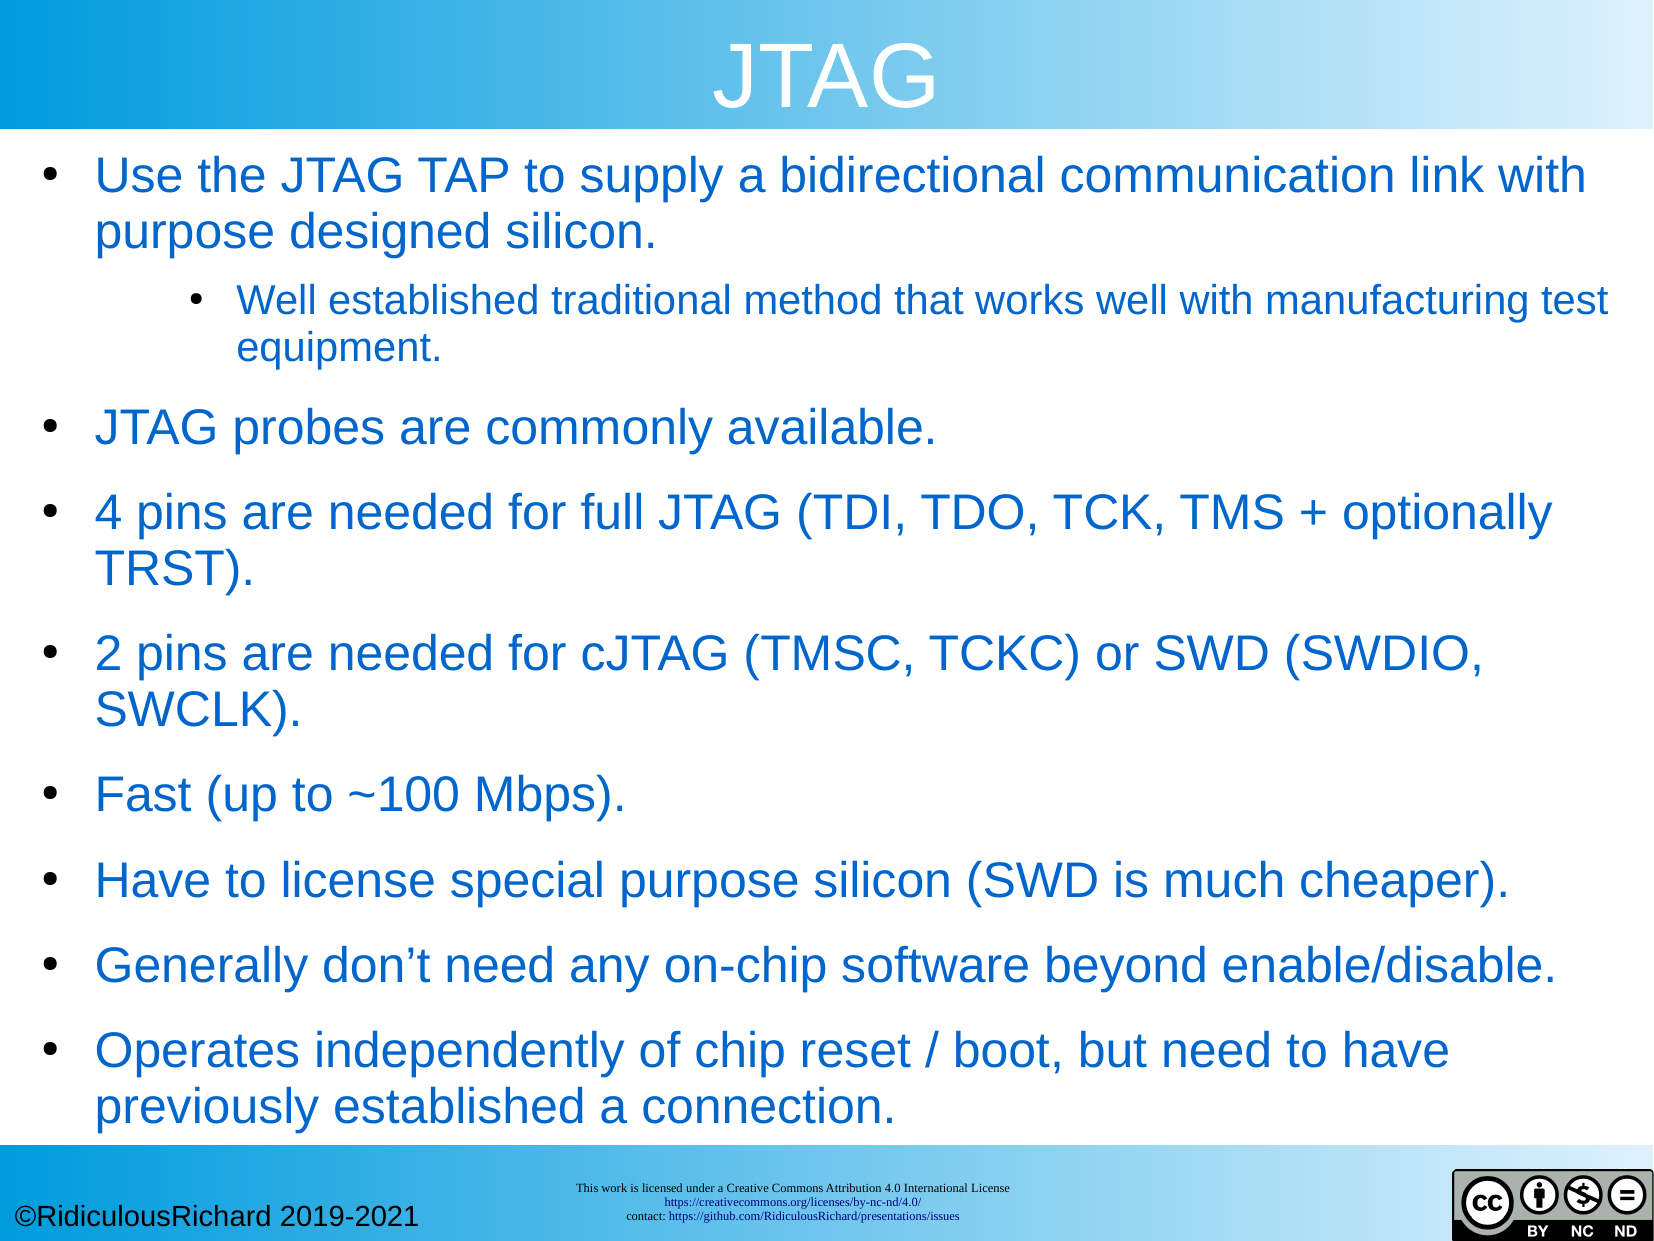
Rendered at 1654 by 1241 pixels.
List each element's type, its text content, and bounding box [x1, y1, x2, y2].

title JTAG [82, 23, 1571, 129]
picture [1452, 1169, 1654, 1241]
list Use the JTAG TAP to supply a bidirectional communication link with purpose designed silicon. Well established traditional method that works well with manufacturing test equipment. JTAG probes are commonly available. 4 pins are needed for full JTAG (TDI, TDO, TCK, TMS + optionally TRST). 2 pins are needed for cJTAG (TMSC, TCKC) or SWD (SWDIO, SWCLK). Fast (up to ~100 Mbps). Have to license special purpose silicon (SWD is much cheaper). Generally don’t need any on-chip software beyond enable/disable. Operates independently of chip reset / boot, but need to have previously established a connection. [23, 147, 1630, 1105]
picture [138, 1146, 142, 1241]
